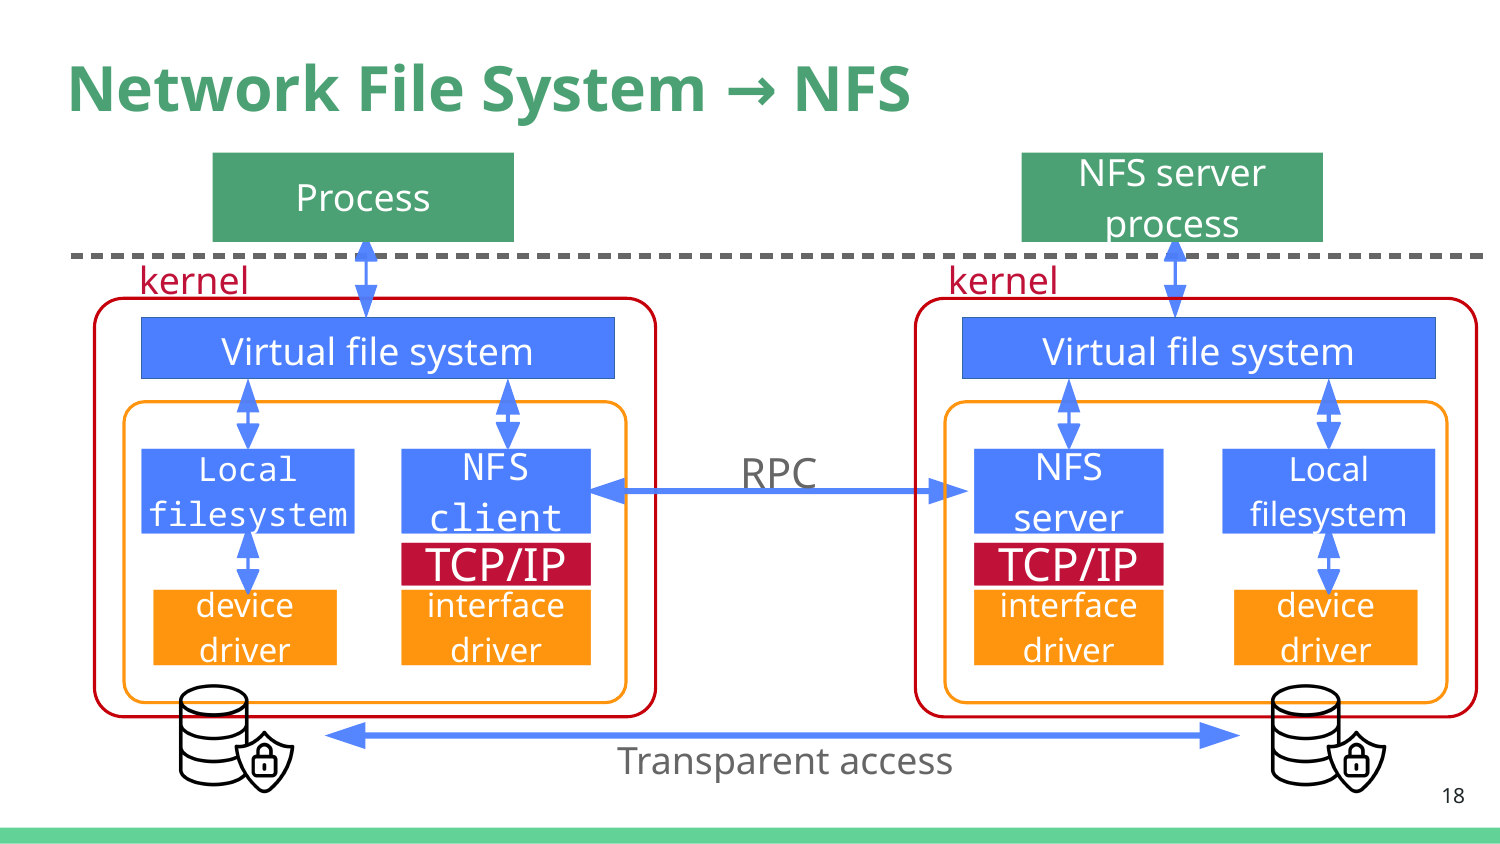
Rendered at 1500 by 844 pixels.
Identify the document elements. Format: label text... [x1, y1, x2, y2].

title Network File System → NFS [51, 23, 1449, 117]
text_box Virtual file system [141, 317, 615, 379]
text_box interface driver [974, 589, 1164, 666]
text_box Local filesystem [1222, 448, 1436, 534]
text_box device driver [153, 589, 337, 666]
text_box NFS server process [1021, 152, 1323, 242]
slide_number <numéro> [1389, 764, 1480, 830]
text_box kernel [933, 300, 1098, 311]
text_box NFS client [401, 448, 591, 534]
text_box TCP/IP [974, 542, 1164, 586]
text_box TCP/IP [401, 542, 591, 586]
text_box kernel [124, 247, 289, 296]
text_box Transparent access [602, 726, 987, 815]
text_box RPC [725, 436, 838, 506]
picture [1269, 679, 1388, 798]
picture [177, 679, 296, 798]
text_box kernel [124, 300, 289, 311]
text_box interface driver [401, 589, 591, 666]
text_box kernel [933, 247, 1098, 298]
text_box Virtual file system [962, 317, 1436, 379]
text_box device driver [1234, 589, 1418, 666]
text_box Process [212, 152, 514, 242]
text_box Local filesystem [141, 448, 355, 534]
text_box NFS server [974, 448, 1164, 534]
